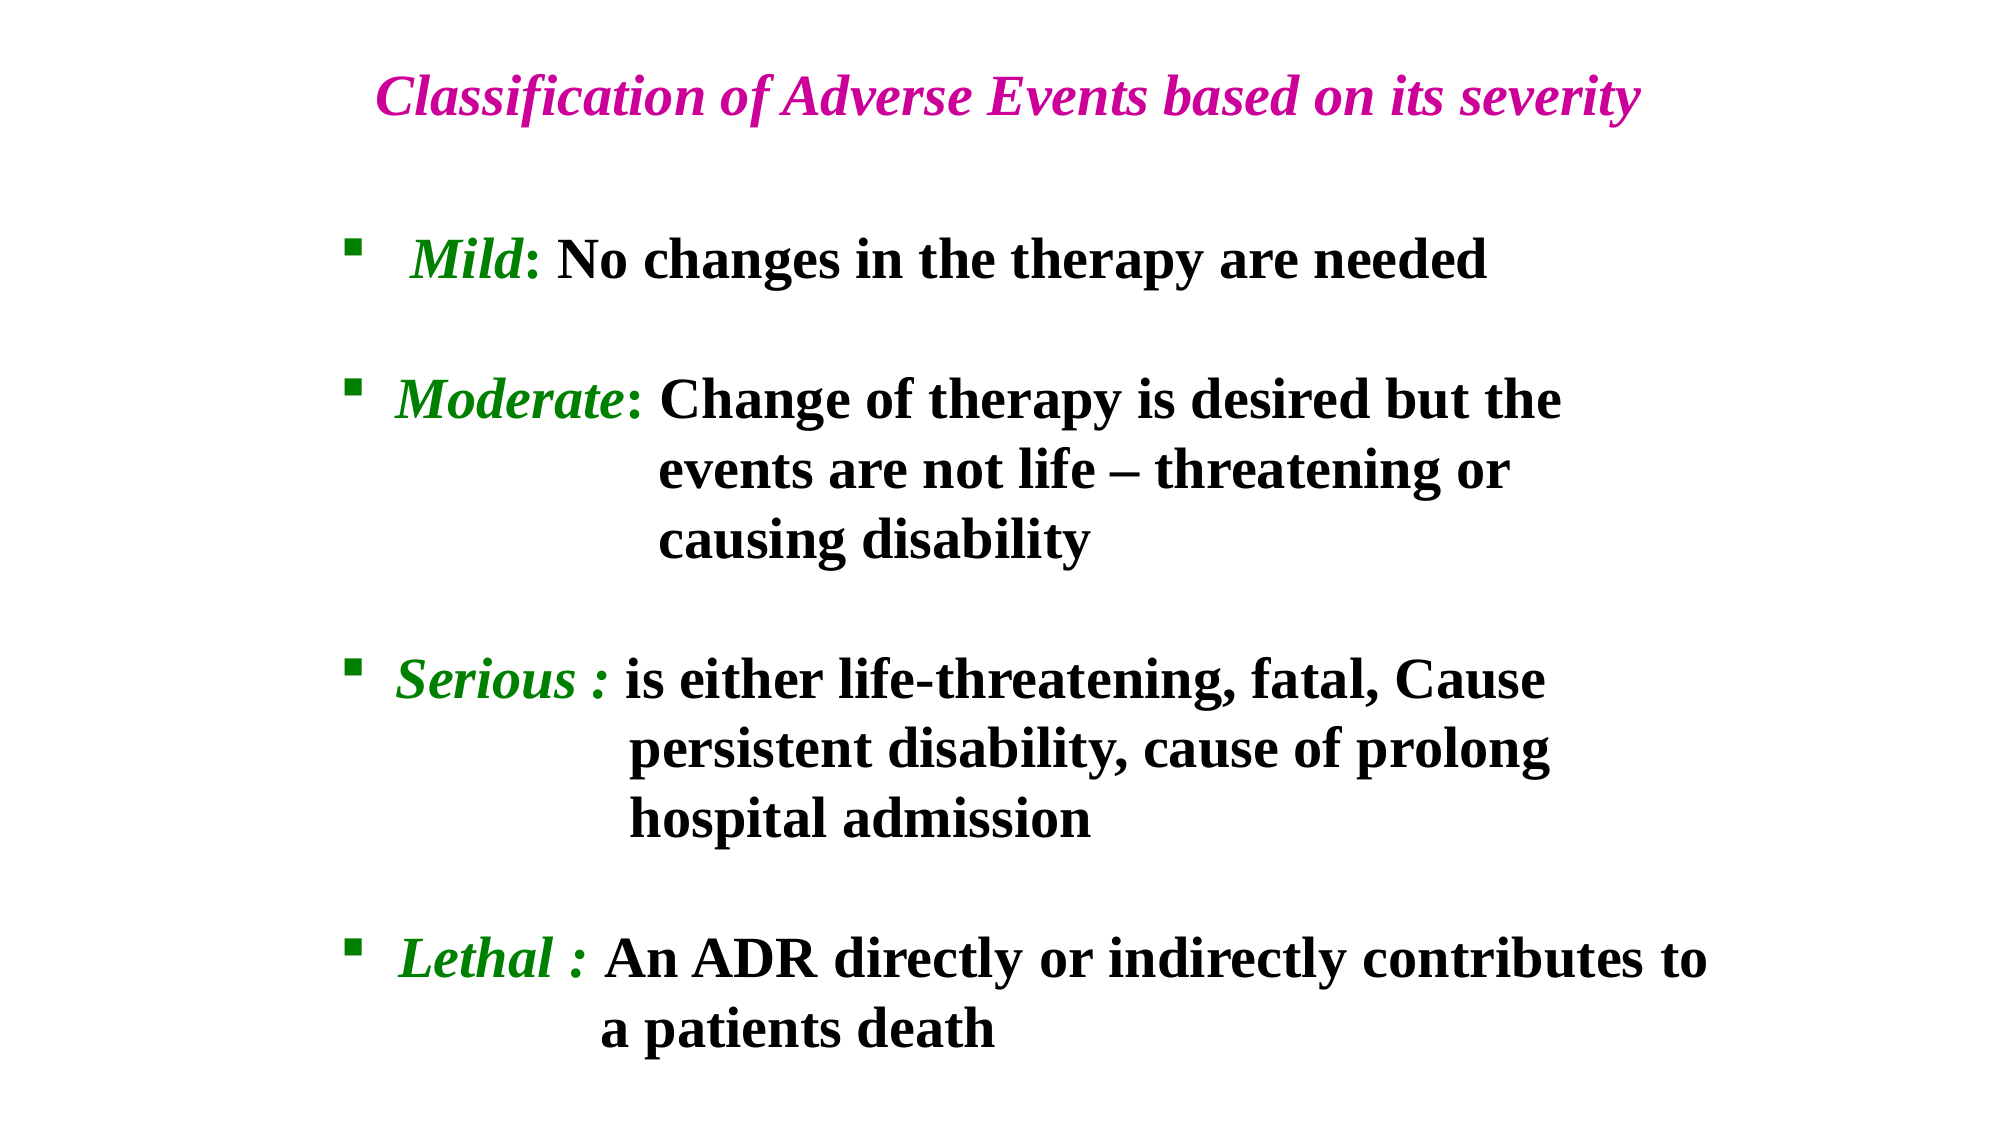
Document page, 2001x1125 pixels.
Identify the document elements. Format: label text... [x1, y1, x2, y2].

text_box Classification of Adverse Events based on its severity [360, 50, 1657, 135]
text_box Mild: No changes in the therapy are needed Moderate: Change of therapy is desired but the events are not life – threatening or causing disability Serious : is either life-threatening, fatal, Cause persistent disability, cause of prolong hospital admission Lethal : An ADR directly or indirectly contributes to a patients death [324, 212, 1725, 1068]
